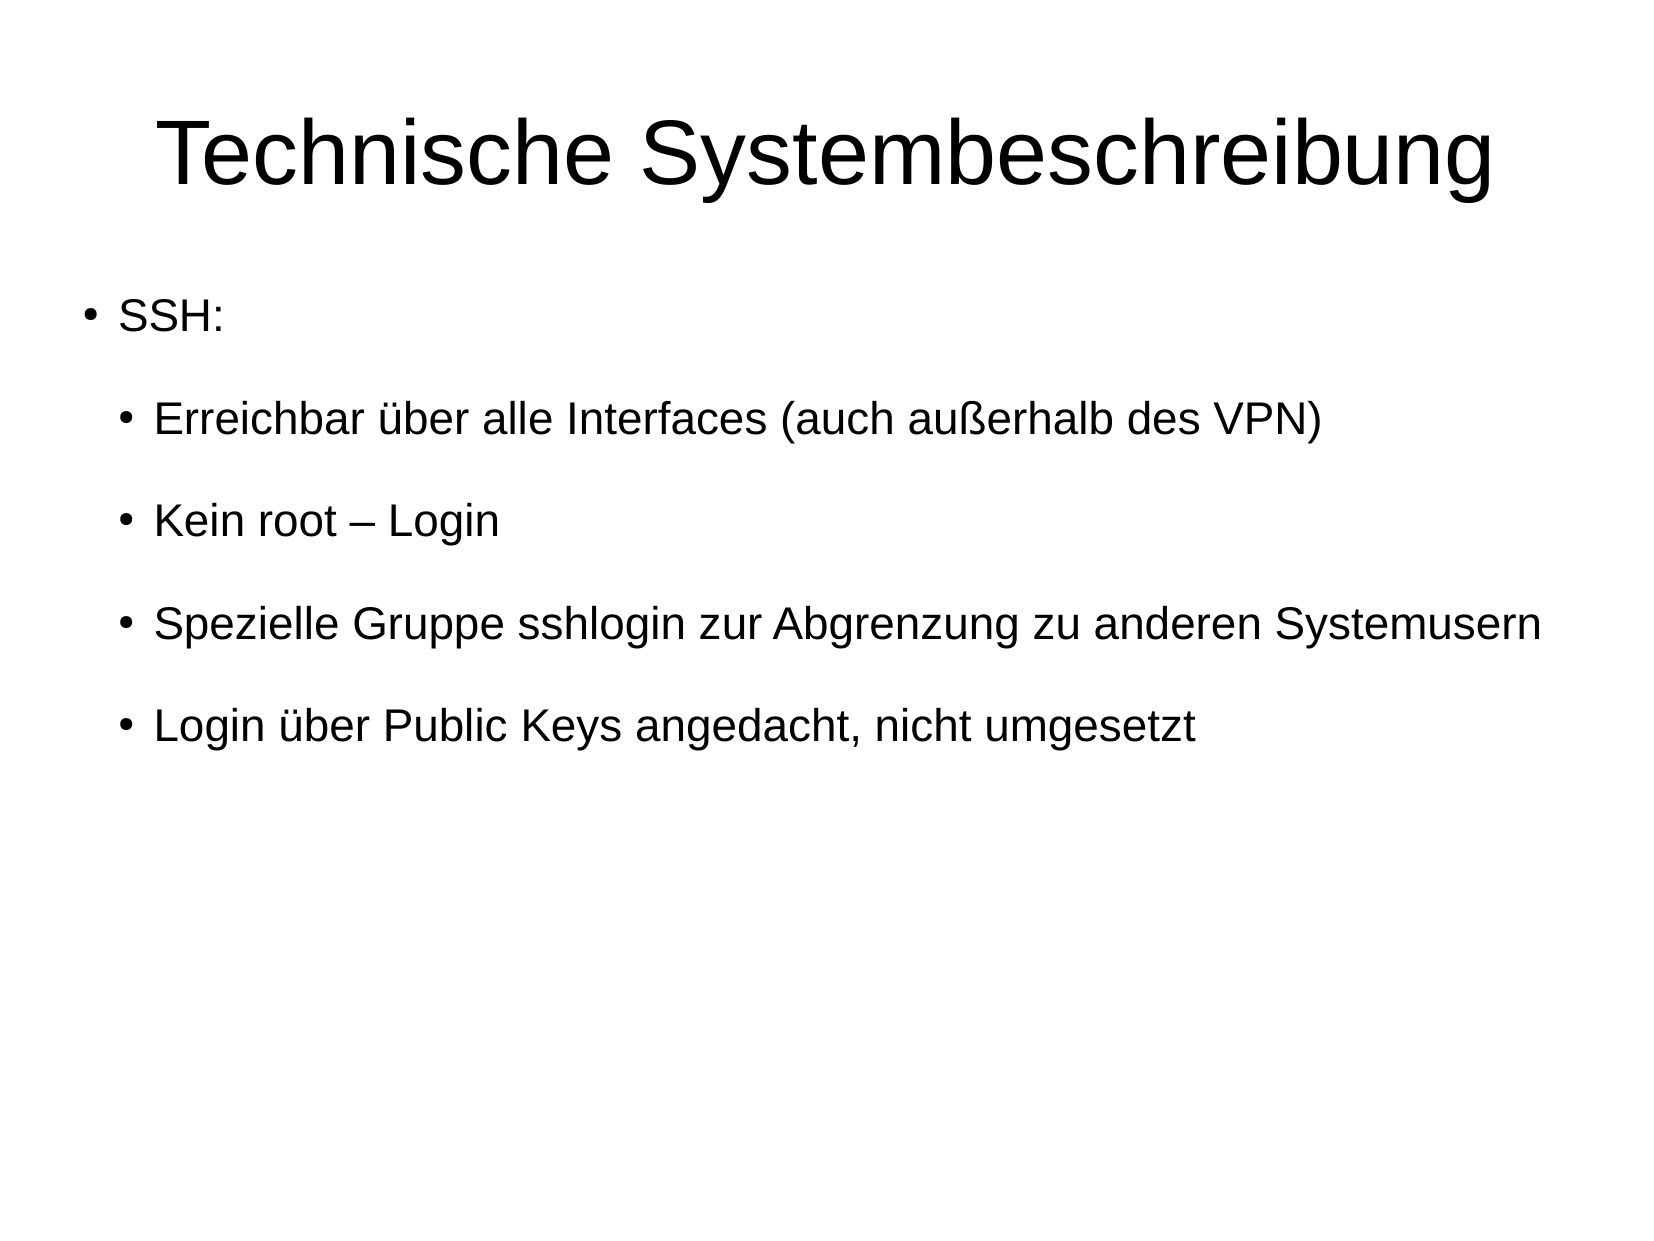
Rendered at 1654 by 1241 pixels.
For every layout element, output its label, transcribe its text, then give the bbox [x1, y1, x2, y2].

title Technische Systembeschreibung [82, 49, 1571, 257]
subtitle SSH: Erreichbar über alle Interfaces (auch außerhalb des VPN) Kein root – Login Spezielle Gruppe sshlogin zur Abgrenzung zu anderen Systemusern Login über Public Keys angedacht, nicht umgesetzt [82, 290, 1571, 1010]
